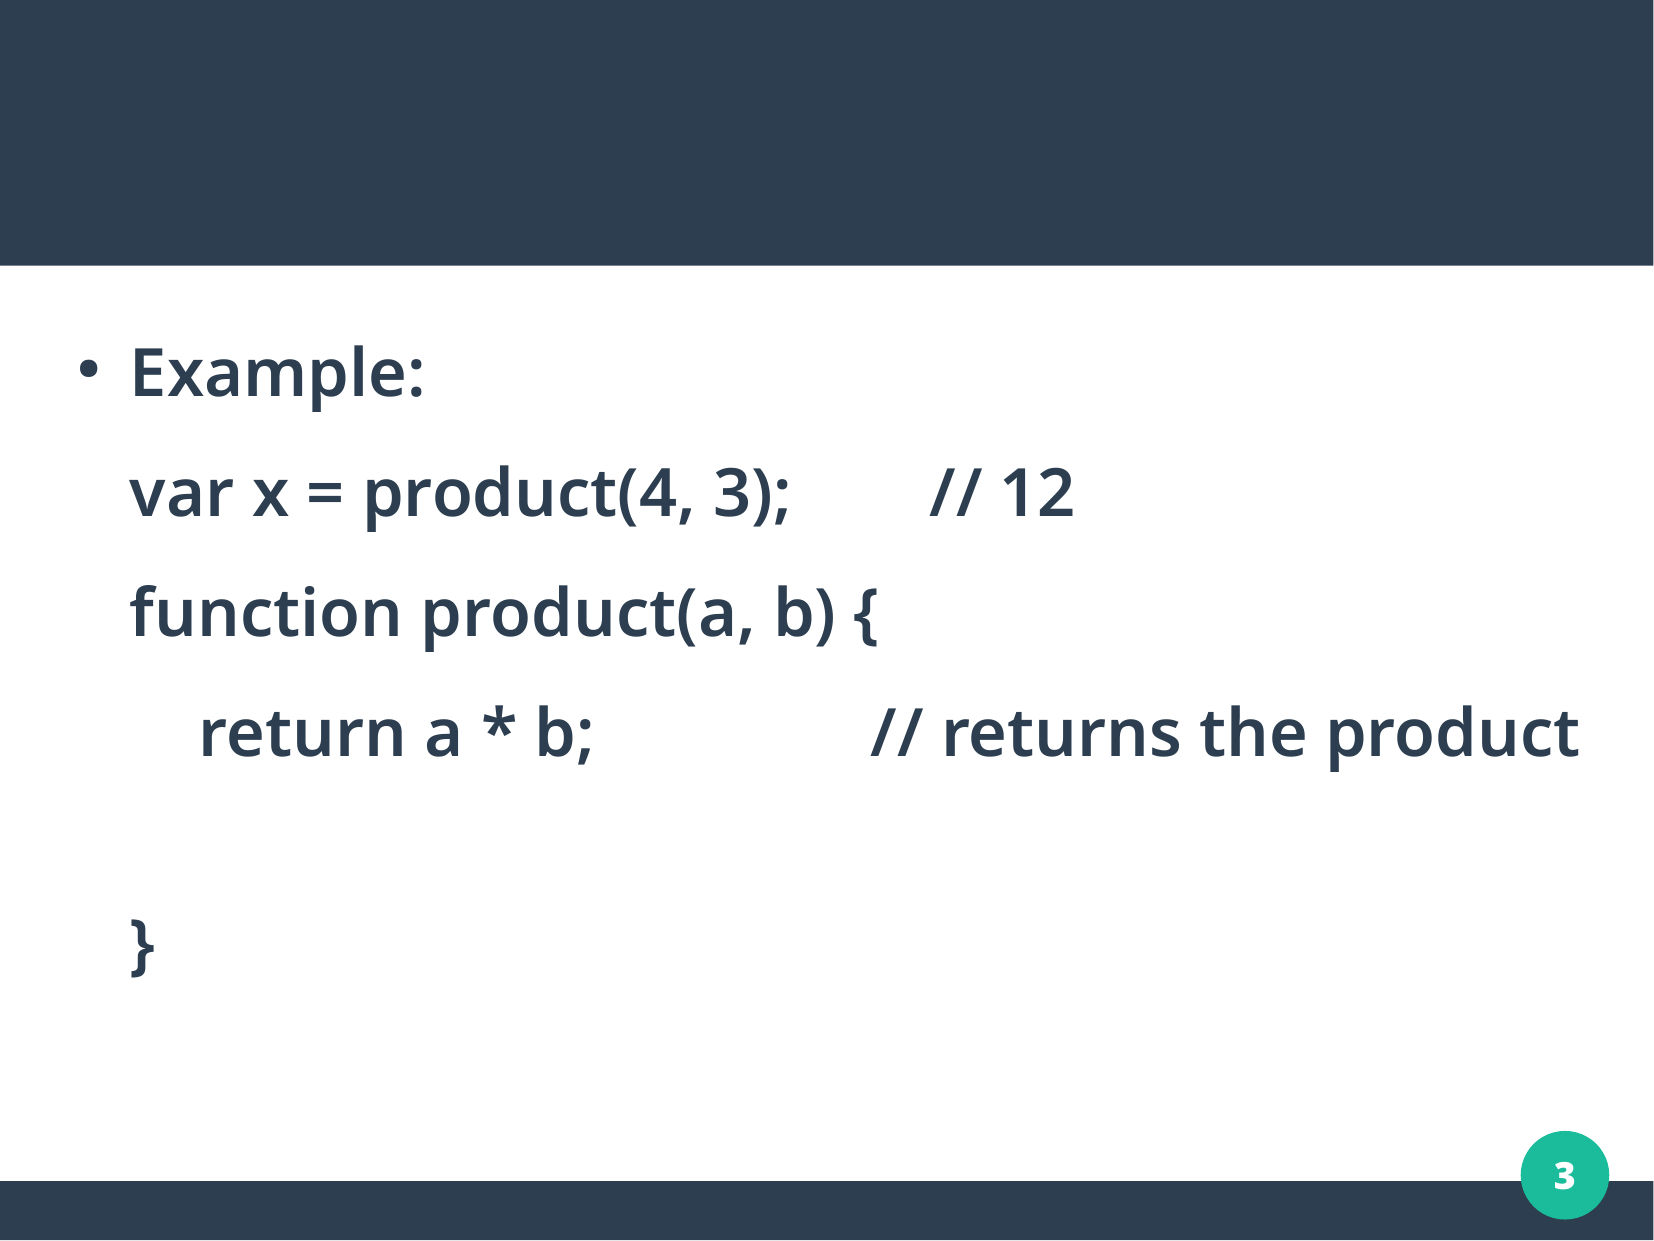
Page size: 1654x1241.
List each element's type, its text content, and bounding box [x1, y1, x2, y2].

list Example: var x = product(4, 3); // 12 function product(a, b) { return a * b; // returns the product } [59, 324, 1595, 1152]
